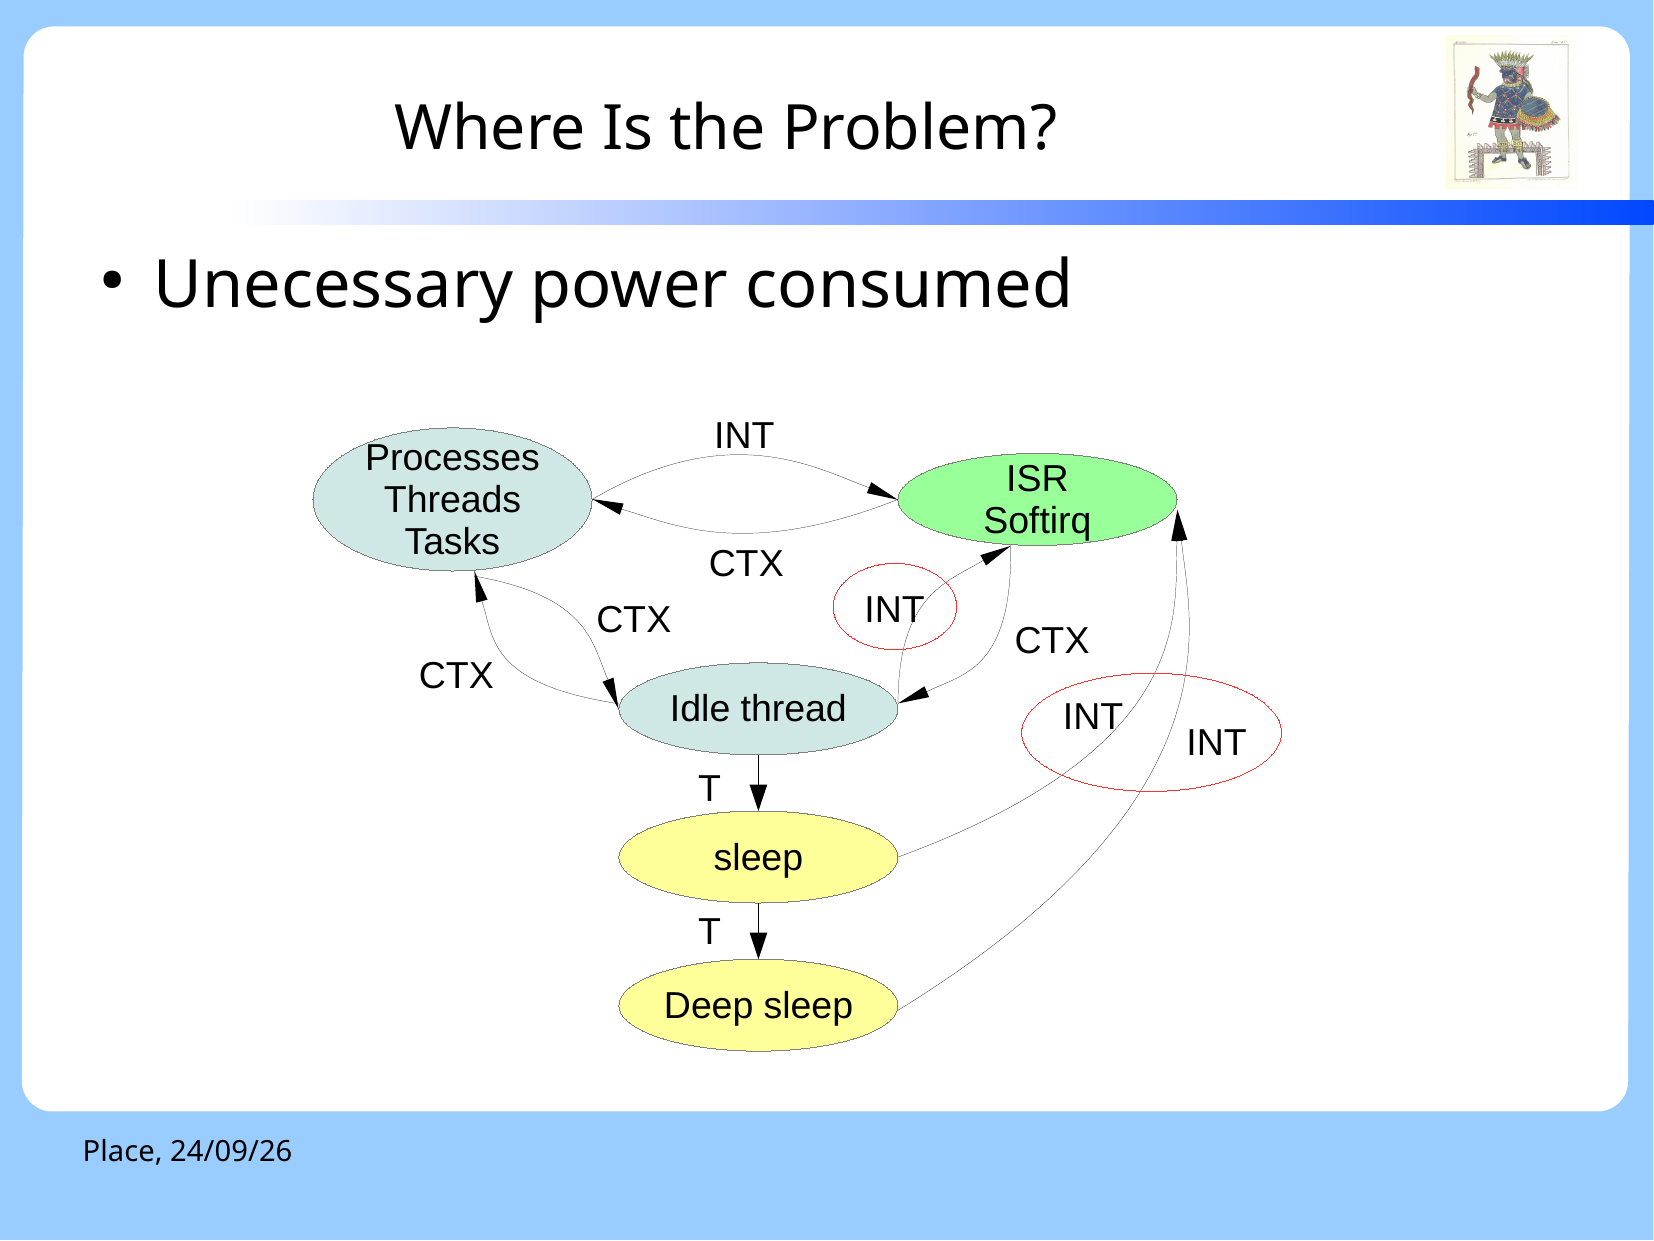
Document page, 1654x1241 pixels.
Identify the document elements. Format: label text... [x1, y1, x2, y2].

text_box ISR Softirq [897, 453, 1178, 546]
title Where Is the Problem? [82, 49, 1371, 201]
text_box INT [1048, 688, 1063, 696]
text_box Idle thread [619, 662, 898, 755]
text_box Deep sleep [618, 959, 898, 1052]
text_box CTX [581, 591, 687, 649]
text_box INT [699, 407, 790, 465]
text_box CTX [404, 647, 509, 705]
text_box CTX [999, 611, 1105, 669]
text_box T [683, 759, 765, 817]
text_box CTX [694, 535, 799, 593]
text_box T [683, 903, 765, 960]
text_box [833, 563, 957, 650]
text_box INT [1252, 765, 1262, 771]
text_box [1021, 673, 1282, 792]
text_box sleep [618, 811, 898, 903]
picture [1446, 35, 1577, 189]
text_box Processes Threads Tasks [312, 427, 593, 572]
list Unecessary power consumed [82, 236, 1571, 1055]
